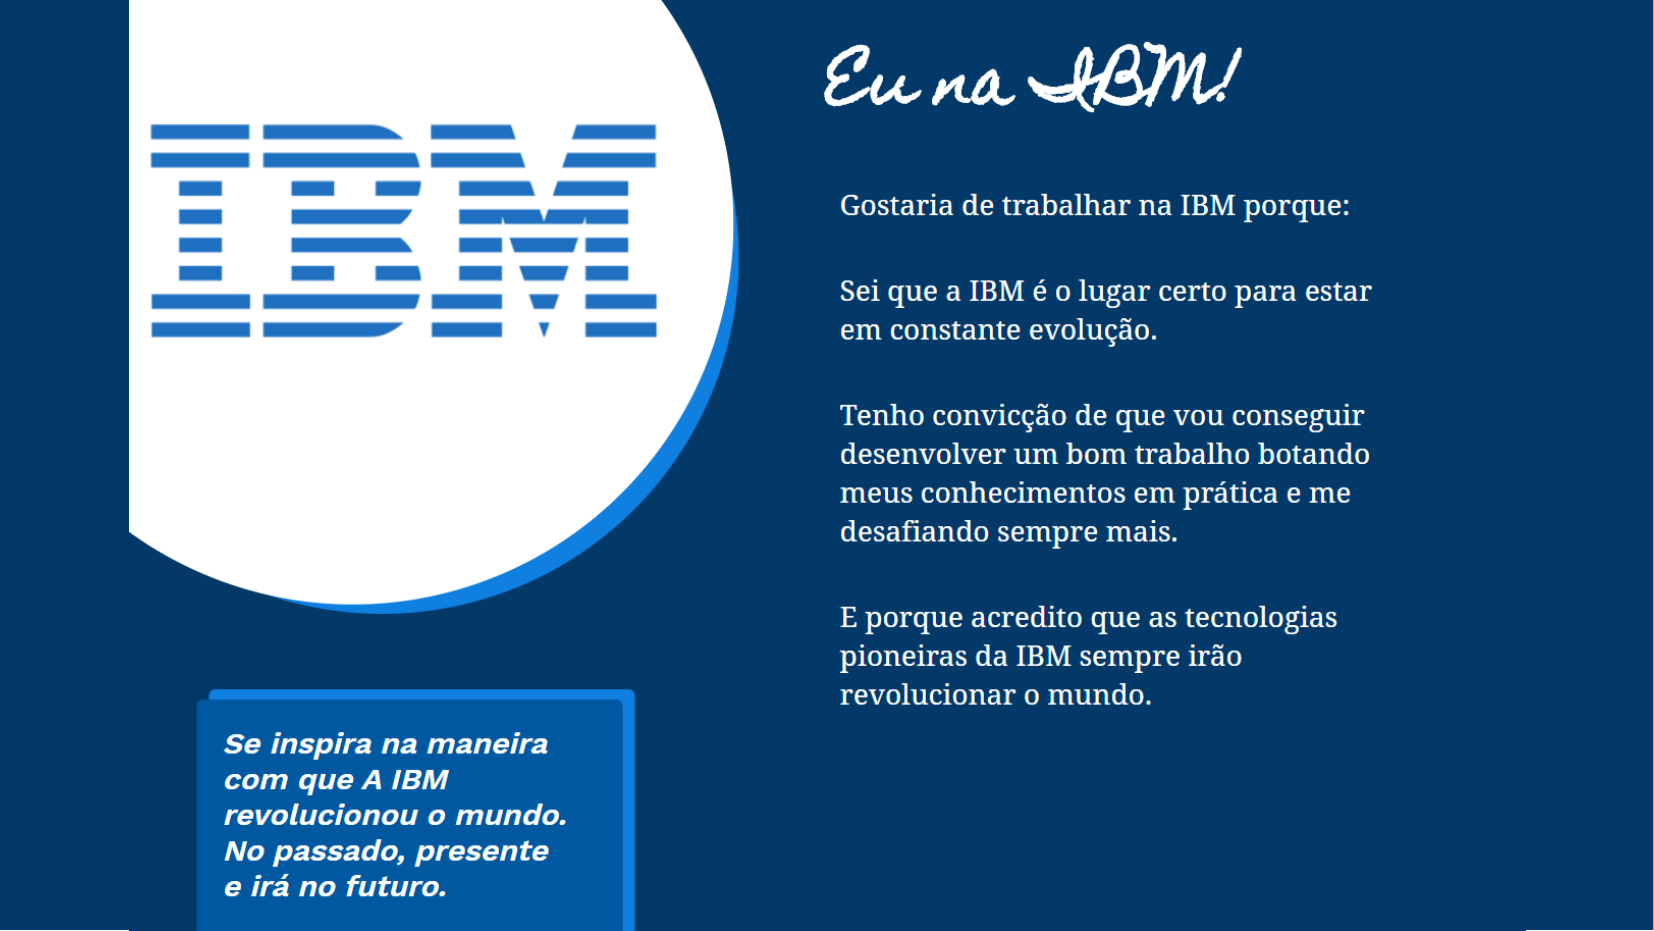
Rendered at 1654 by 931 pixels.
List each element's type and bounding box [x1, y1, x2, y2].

picture [129, 0, 1526, 931]
